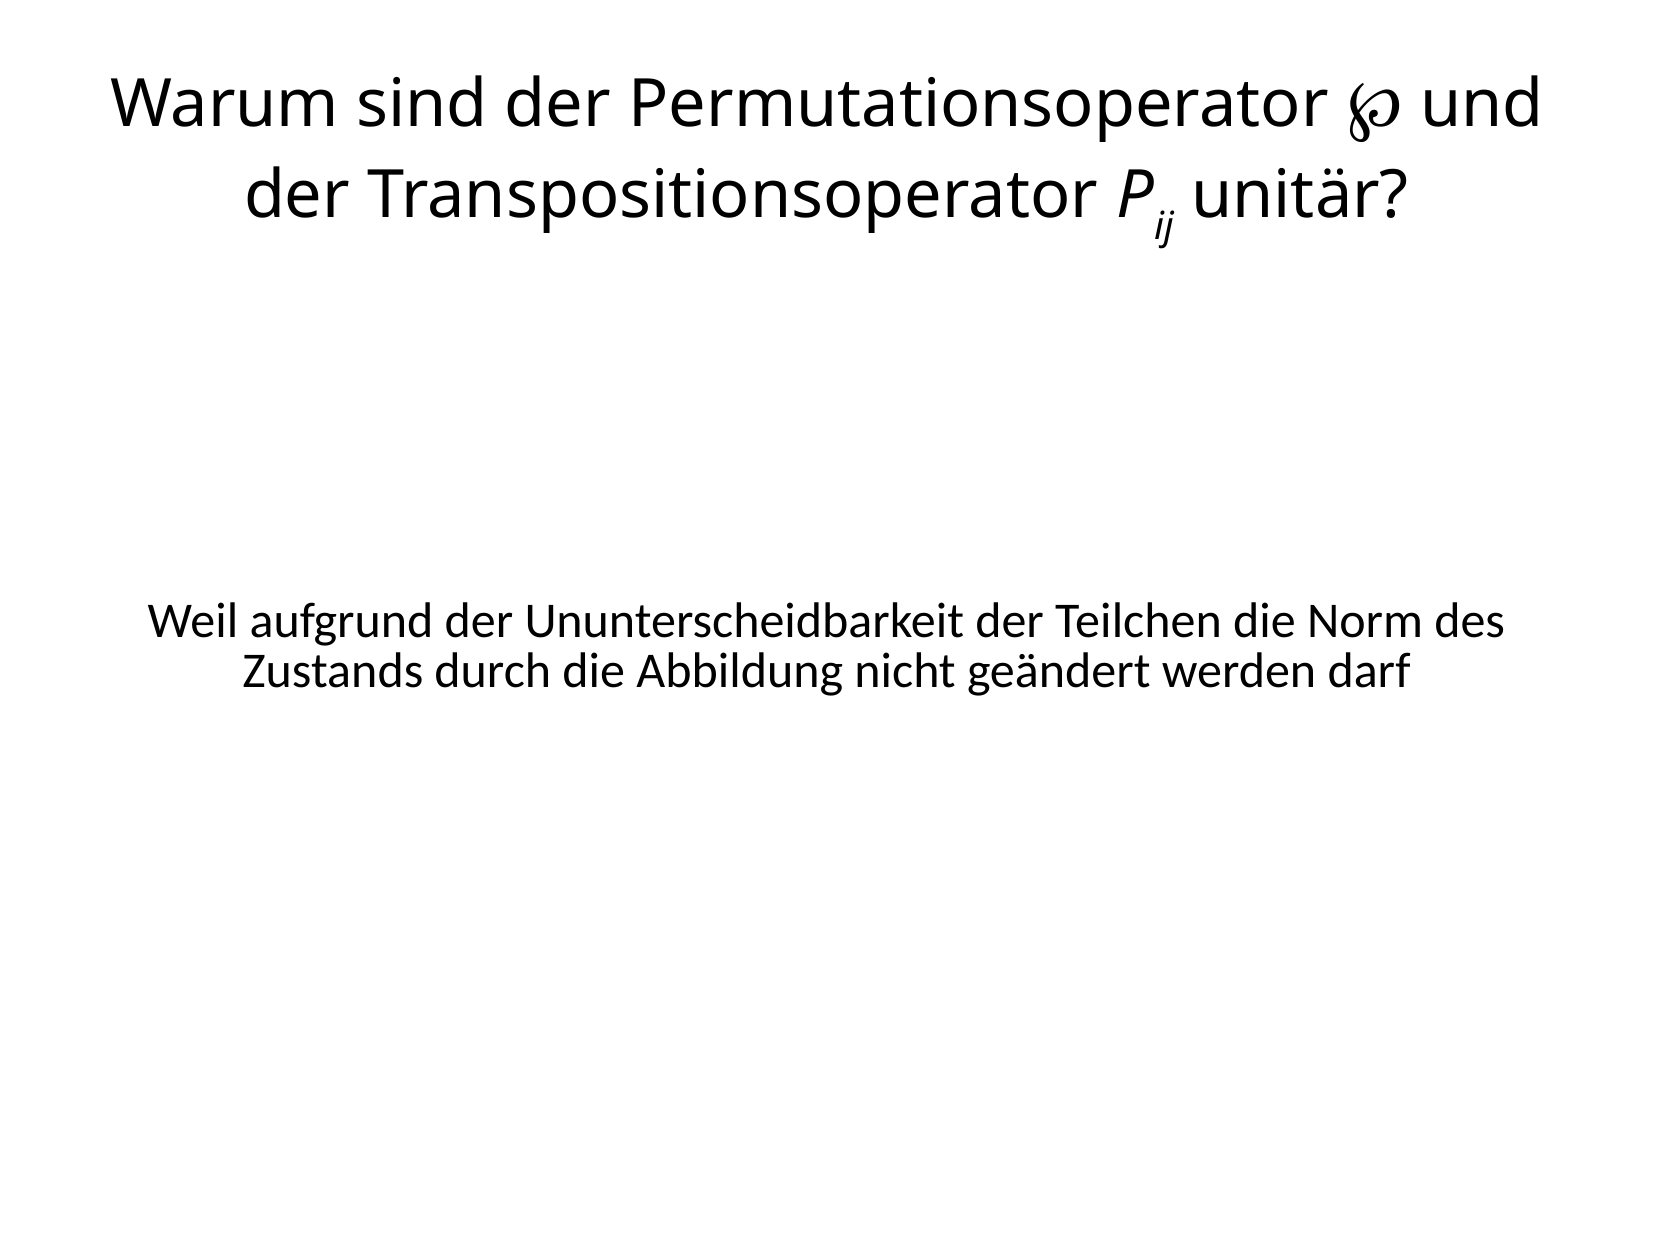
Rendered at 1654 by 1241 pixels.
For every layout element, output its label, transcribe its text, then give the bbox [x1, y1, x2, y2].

title Warum sind der Permutationsoperator ℘ und der Transpositionsoperator Pij unitär? [82, 49, 1571, 257]
subtitle Weil aufgrund der Ununterscheidbarkeit der Teilchen die Norm des Zustands durch die Abbildung nicht geändert werden darf [82, 290, 1571, 1010]
